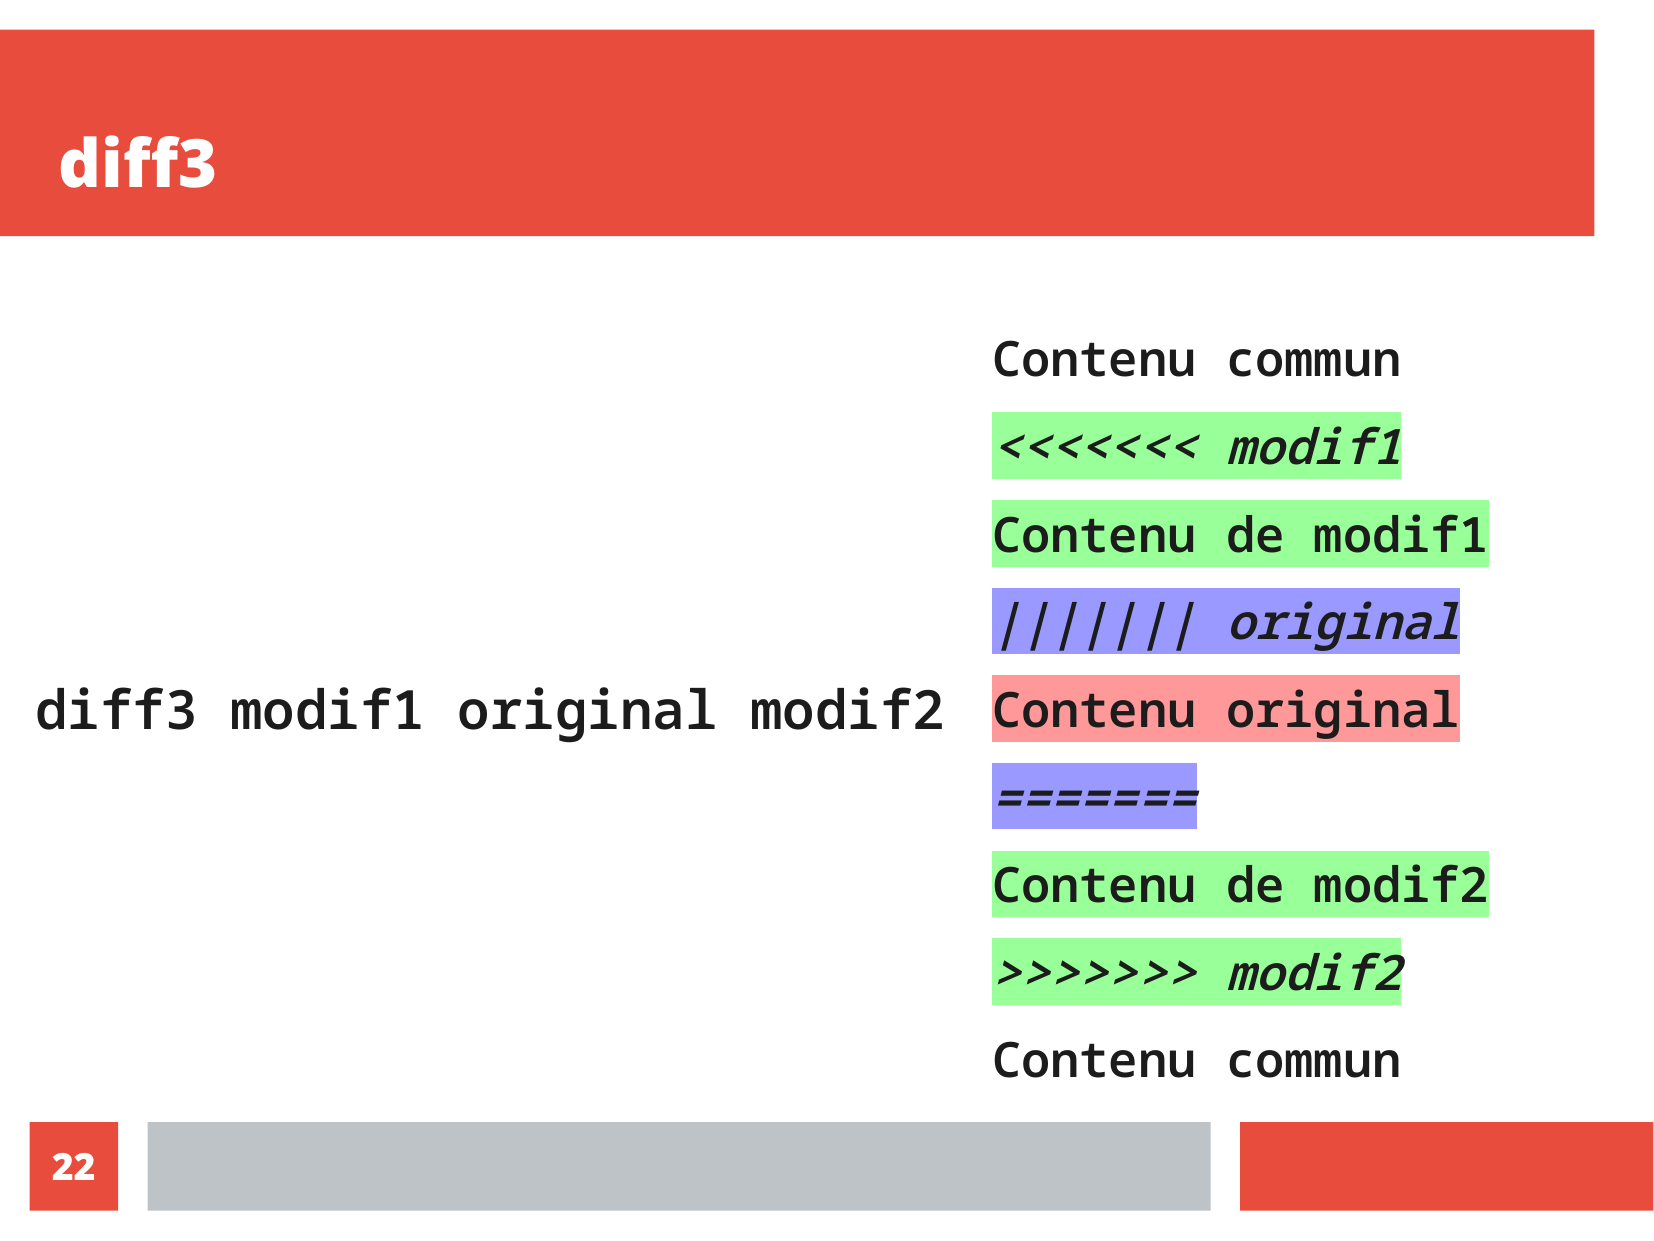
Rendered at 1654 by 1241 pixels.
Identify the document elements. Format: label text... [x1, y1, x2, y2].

title diff3 [59, 59, 1595, 207]
list diff3 modif1 original modif2 [0, 324, 981, 1093]
list Contenu commun <<<<<<< modif1 Contenu de modif1 ||||||| original Contenu original ======= Contenu de modif2 >>>>>>> modif2 Contenu commun [992, 324, 1566, 1093]
